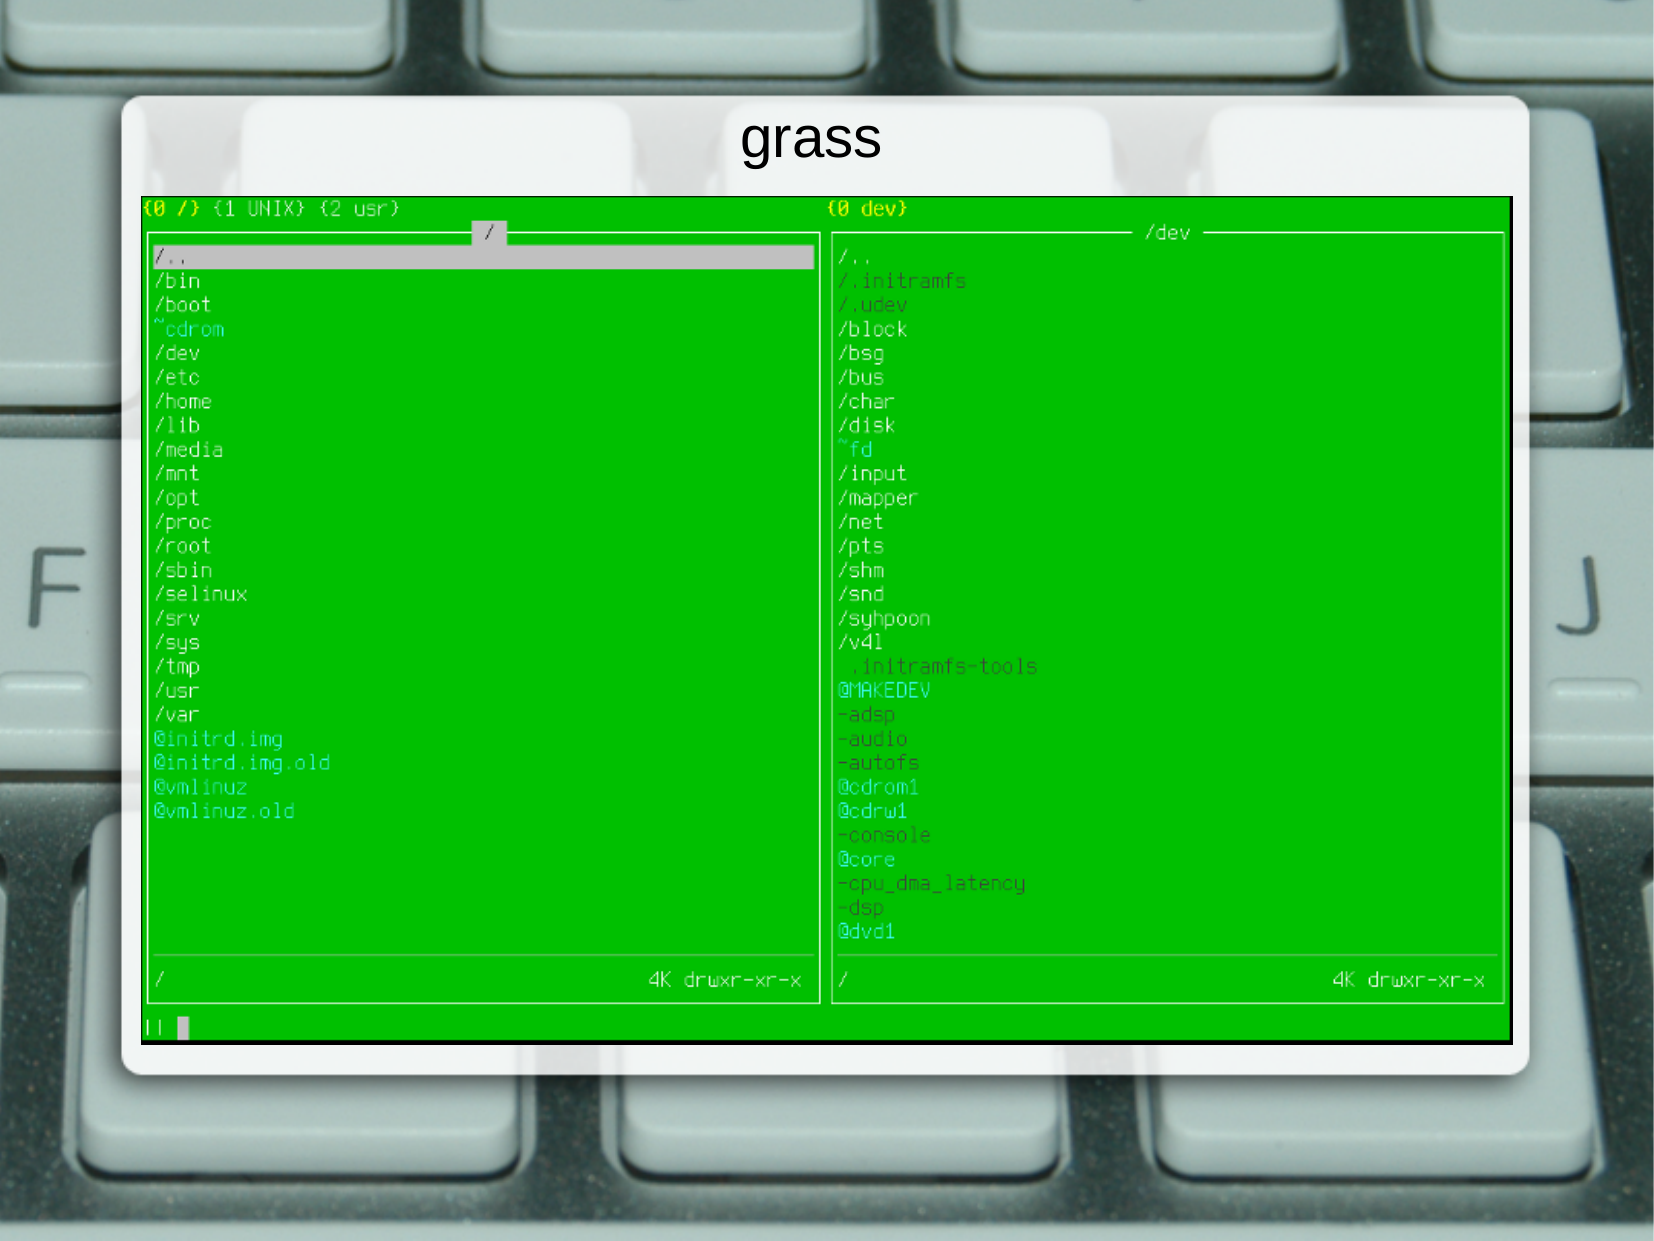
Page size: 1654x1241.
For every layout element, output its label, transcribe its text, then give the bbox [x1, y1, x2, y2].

picture [0, 0, 1654, 1241]
title grass [126, 104, 1497, 170]
